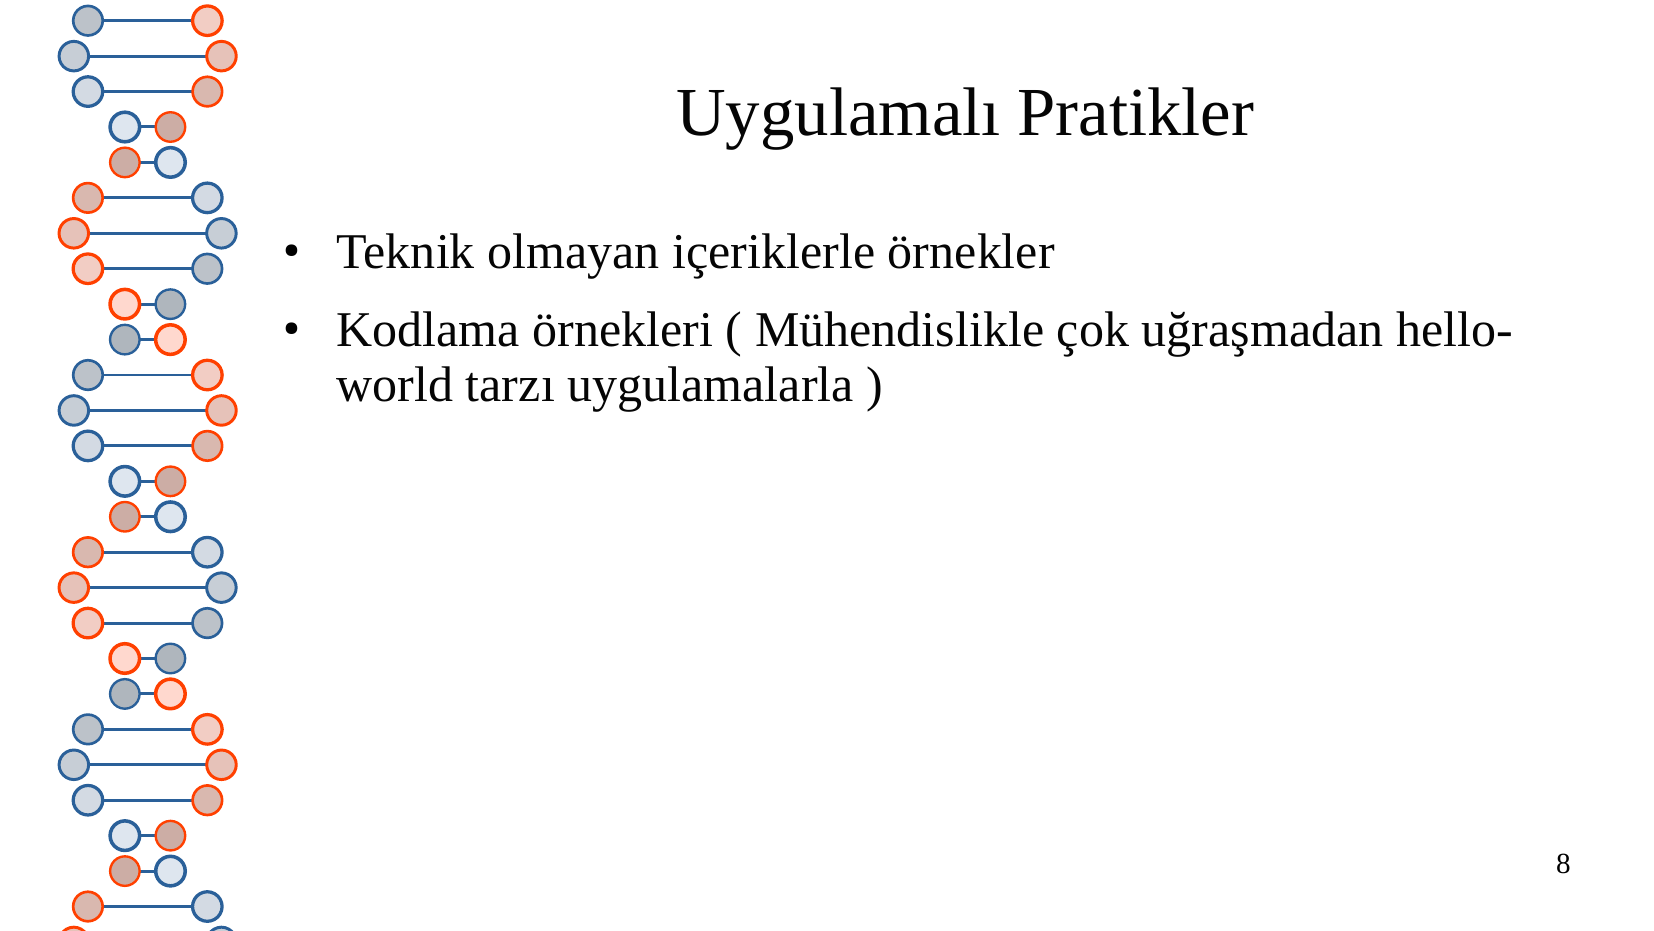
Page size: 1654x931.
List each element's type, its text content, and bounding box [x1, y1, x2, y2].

title Uygulamalı Pratikler [265, 35, 1595, 189]
list Teknik olmayan içeriklerle örnekler Kodlama örnekleri ( Mühendislikle çok uğraşmadan hello-world tarzı uygulamalarla ) [265, 224, 1595, 764]
